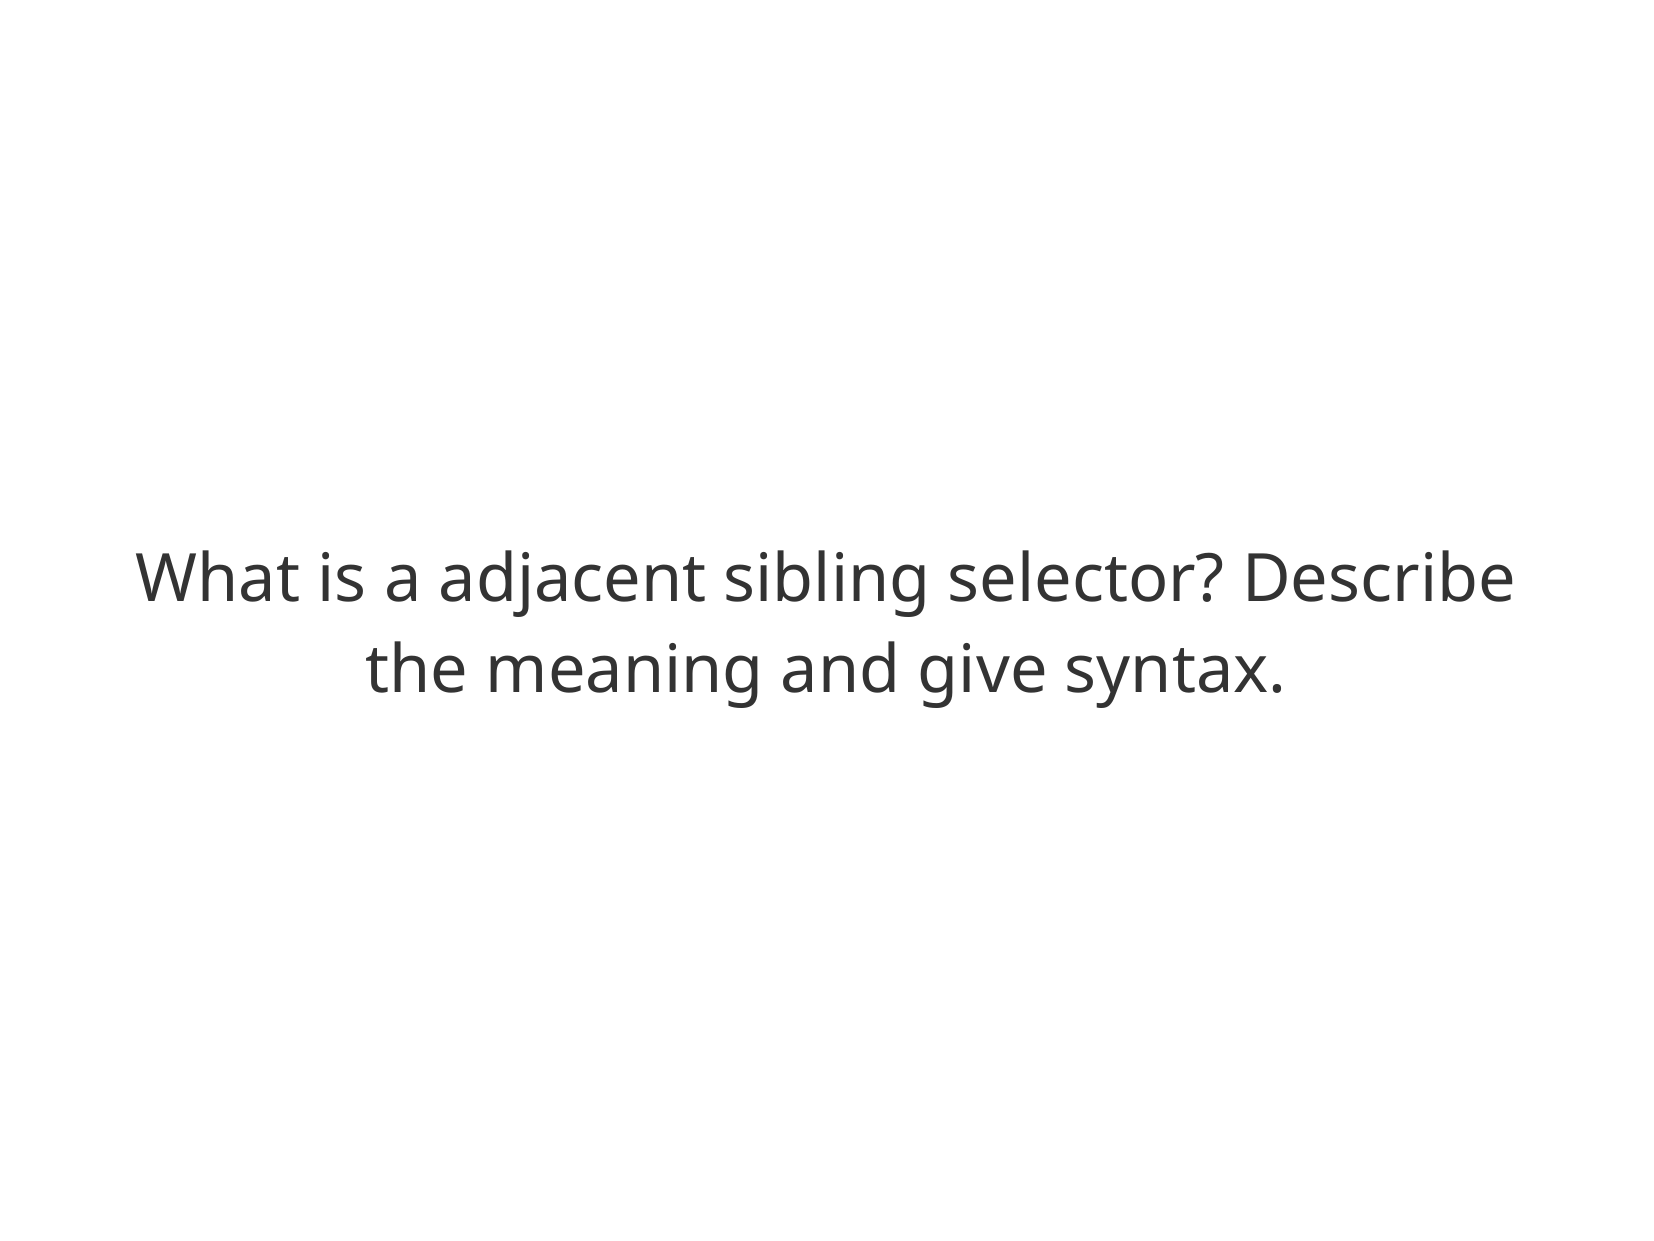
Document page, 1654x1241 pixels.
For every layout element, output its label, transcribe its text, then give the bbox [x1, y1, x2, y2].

subtitle What is a adjacent sibling selector? Describe the meaning and give syntax. [82, 49, 1571, 1193]
